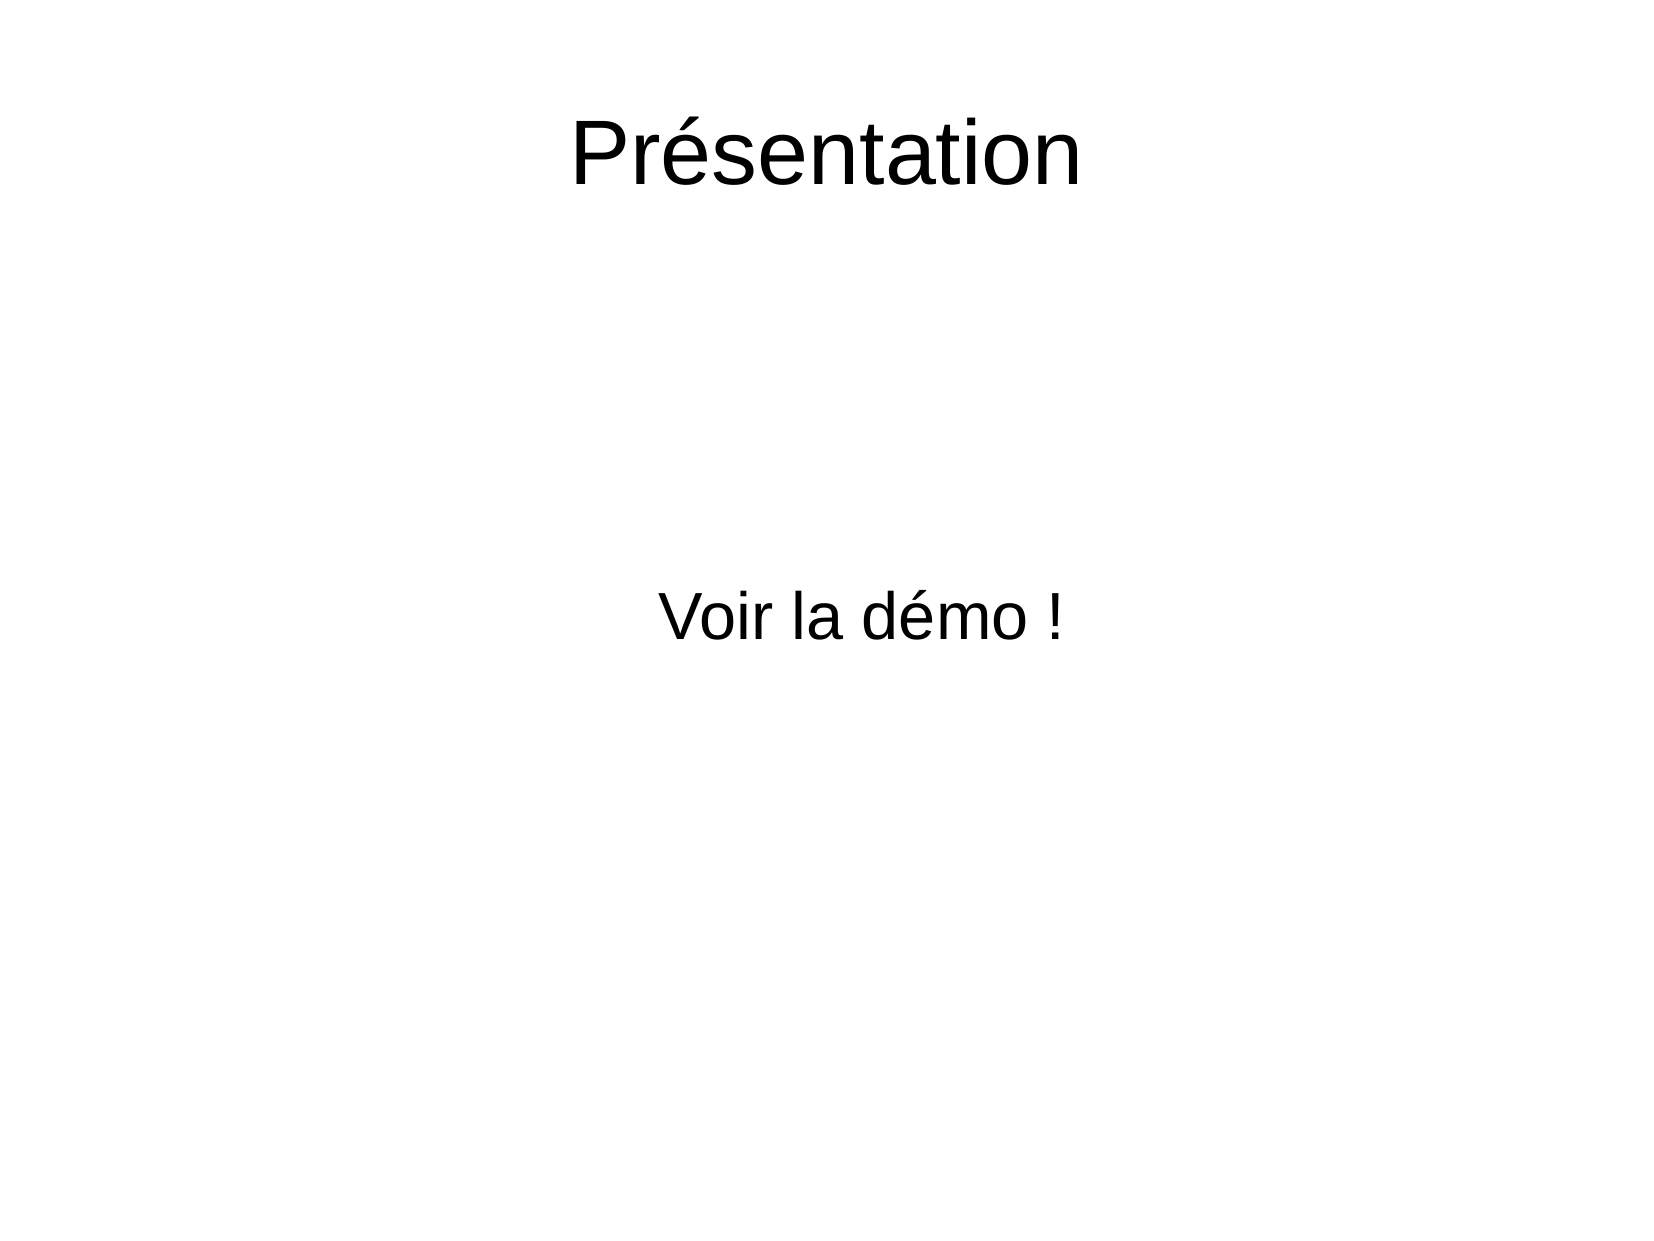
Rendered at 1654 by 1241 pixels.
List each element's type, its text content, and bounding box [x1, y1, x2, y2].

title Présentation [82, 49, 1571, 257]
list Voir la démo ! [82, 578, 1571, 662]
